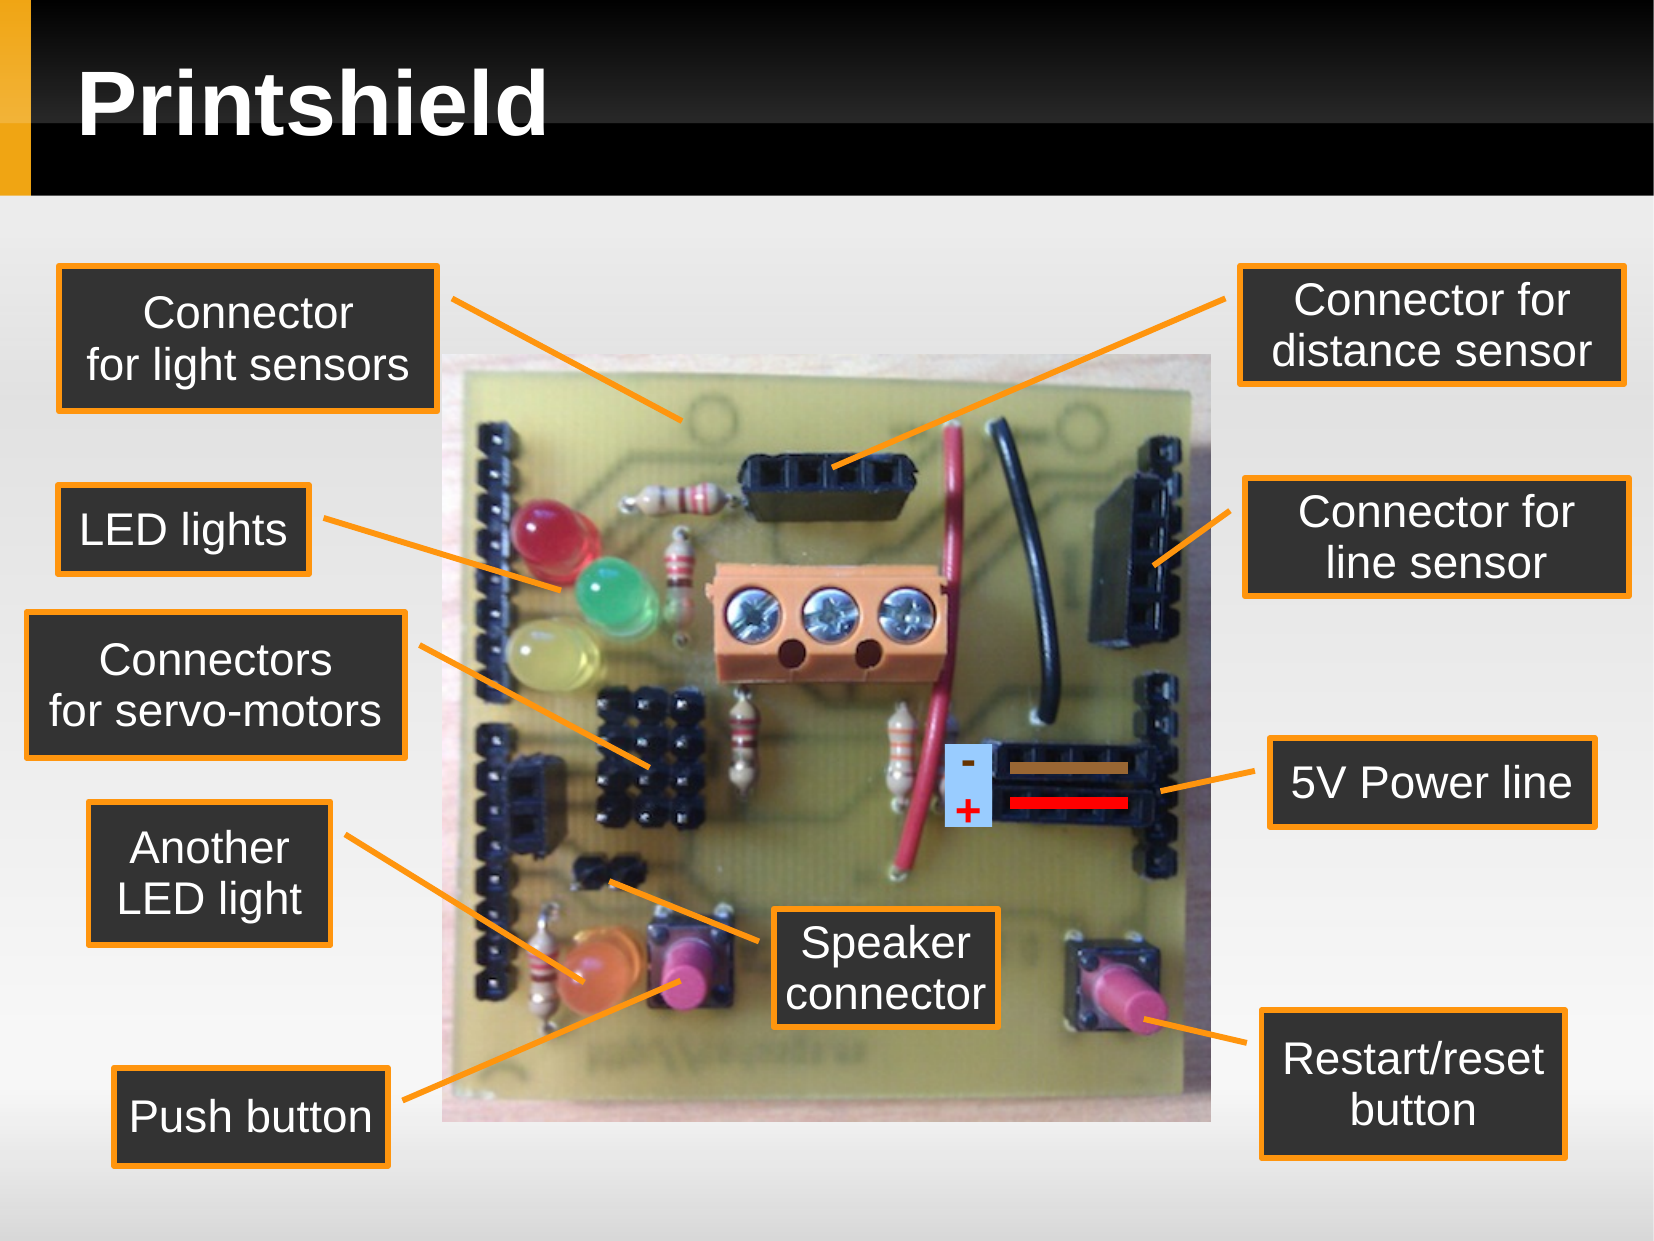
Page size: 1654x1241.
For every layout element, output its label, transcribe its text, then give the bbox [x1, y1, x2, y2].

text_box LED lights [58, 485, 309, 574]
text_box Push button [114, 1068, 388, 1166]
text_box - + [944, 744, 993, 827]
text_box Connector for light sensors [59, 266, 437, 411]
text_box Connector for distance sensor [1240, 266, 1624, 384]
text_box 5V Power line [1270, 738, 1595, 827]
picture [0, 0, 1654, 1241]
text_box Another LED light [89, 802, 330, 945]
text_box Speaker connector [774, 909, 998, 1027]
text_box Connectors for servo-motors [26, 612, 405, 758]
title Printshield [76, 0, 1565, 208]
text_box Restart/reset button [1262, 1010, 1565, 1158]
text_box Connector for line sensor [1245, 478, 1629, 596]
